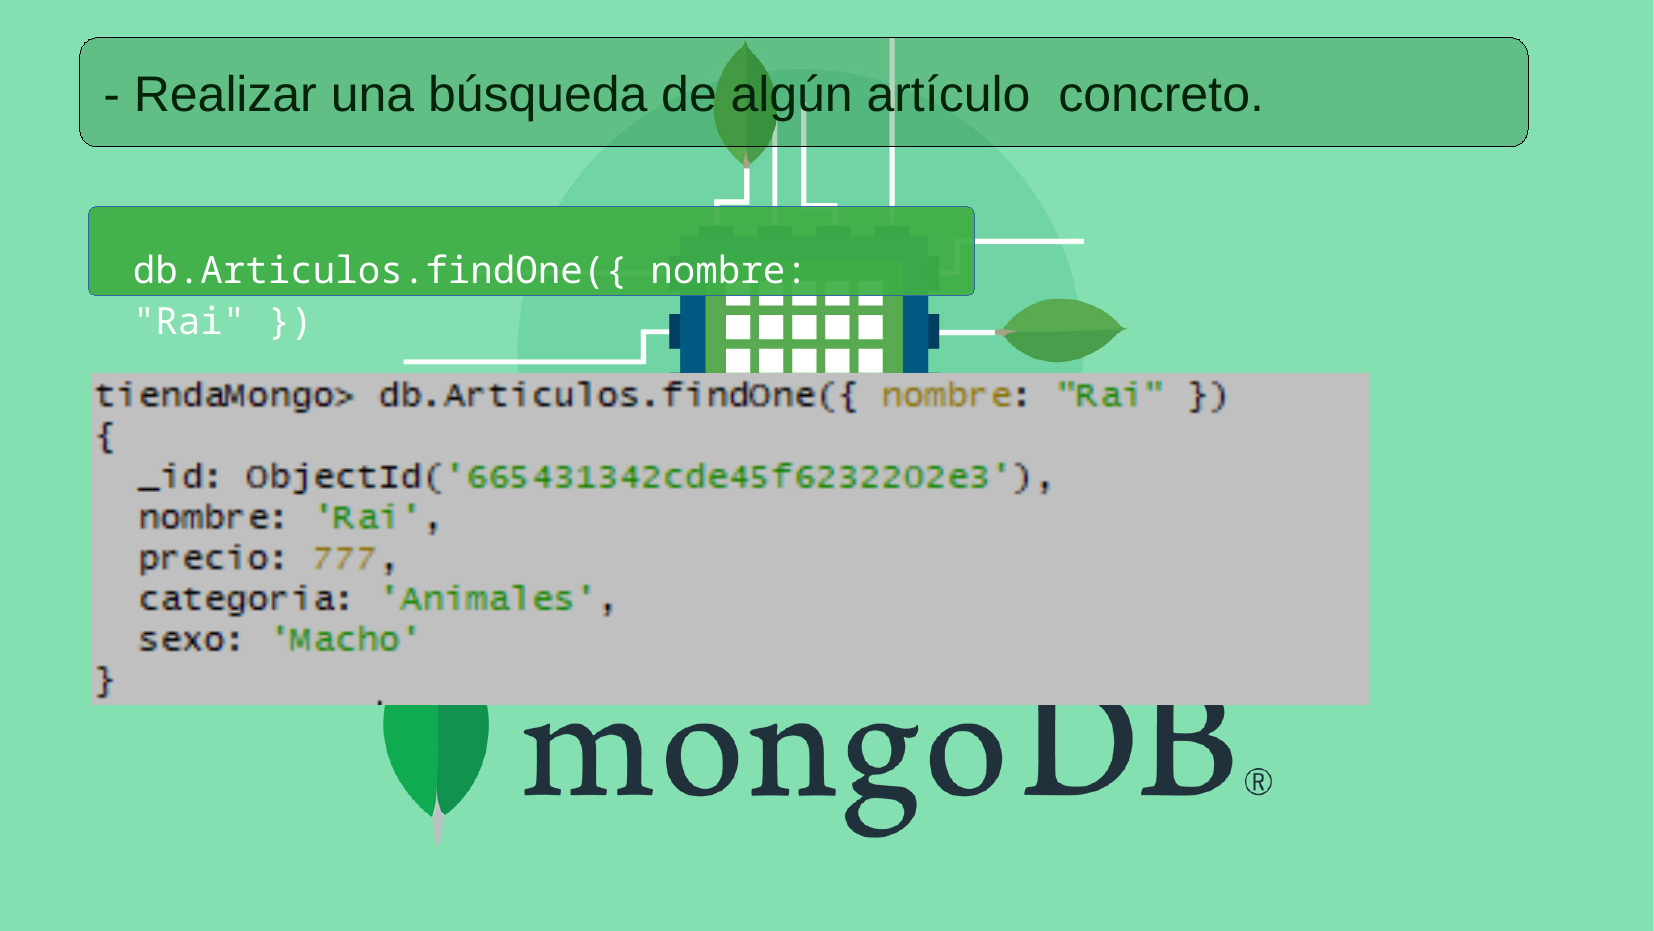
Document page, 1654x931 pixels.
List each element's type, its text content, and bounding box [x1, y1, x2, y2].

text_box [79, 37, 1529, 147]
picture [0, 0, 1654, 931]
text_box db.Articulos.findOne({ nombre: "Rai" }) [118, 236, 1004, 296]
text_box [88, 206, 975, 296]
text_box - Realizar una búsqueda de algún artículo concreto. [88, 59, 1595, 207]
